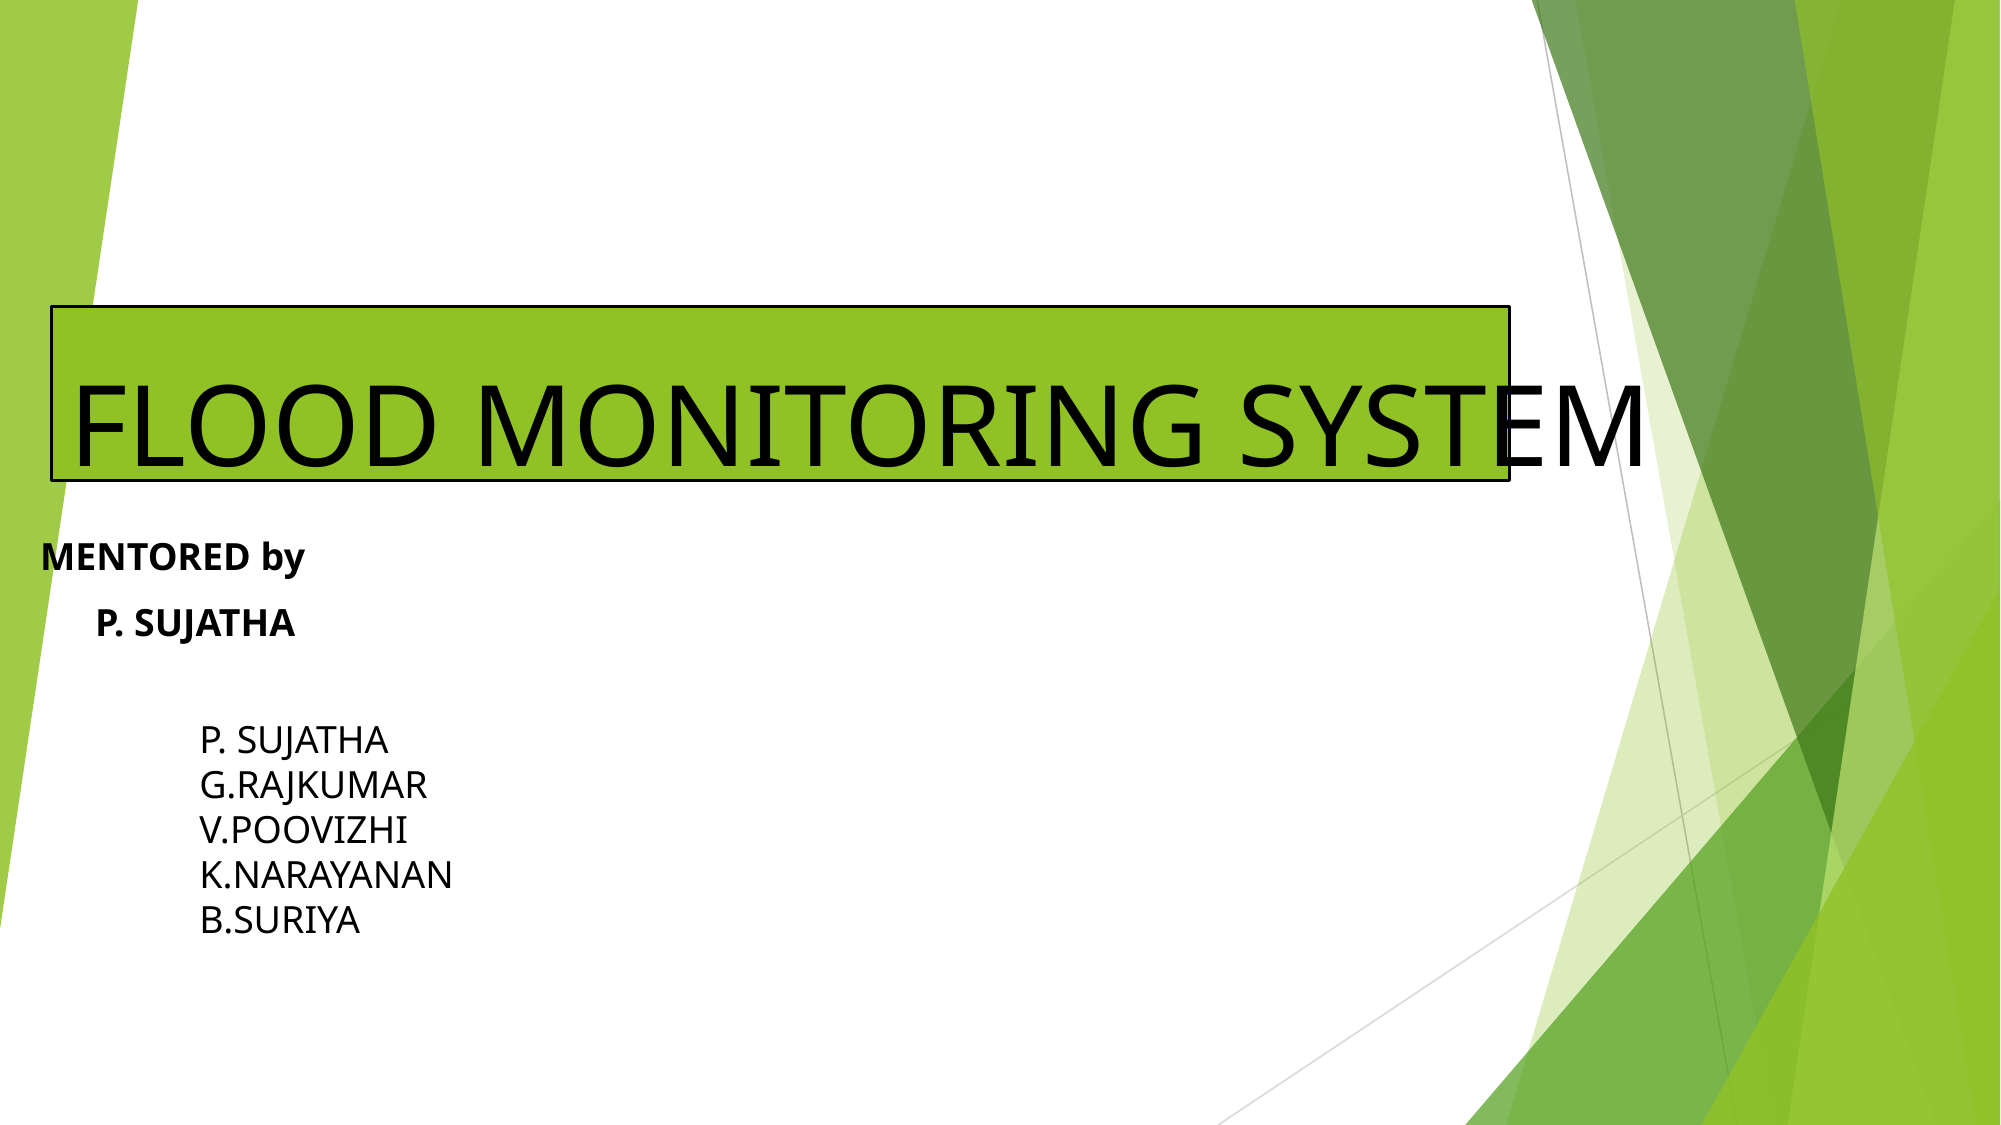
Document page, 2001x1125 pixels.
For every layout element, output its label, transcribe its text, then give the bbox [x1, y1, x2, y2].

title FLOOD MONITORING SYSTEM [54, 53, 1737, 496]
text_box P. SUJATHA G.RAJKUMAR V.POOVIZHI K.NARAYANAN B.SURIYA [184, 708, 615, 1125]
subtitle MENTORED by P. SUJATHA [25, 525, 1452, 1125]
